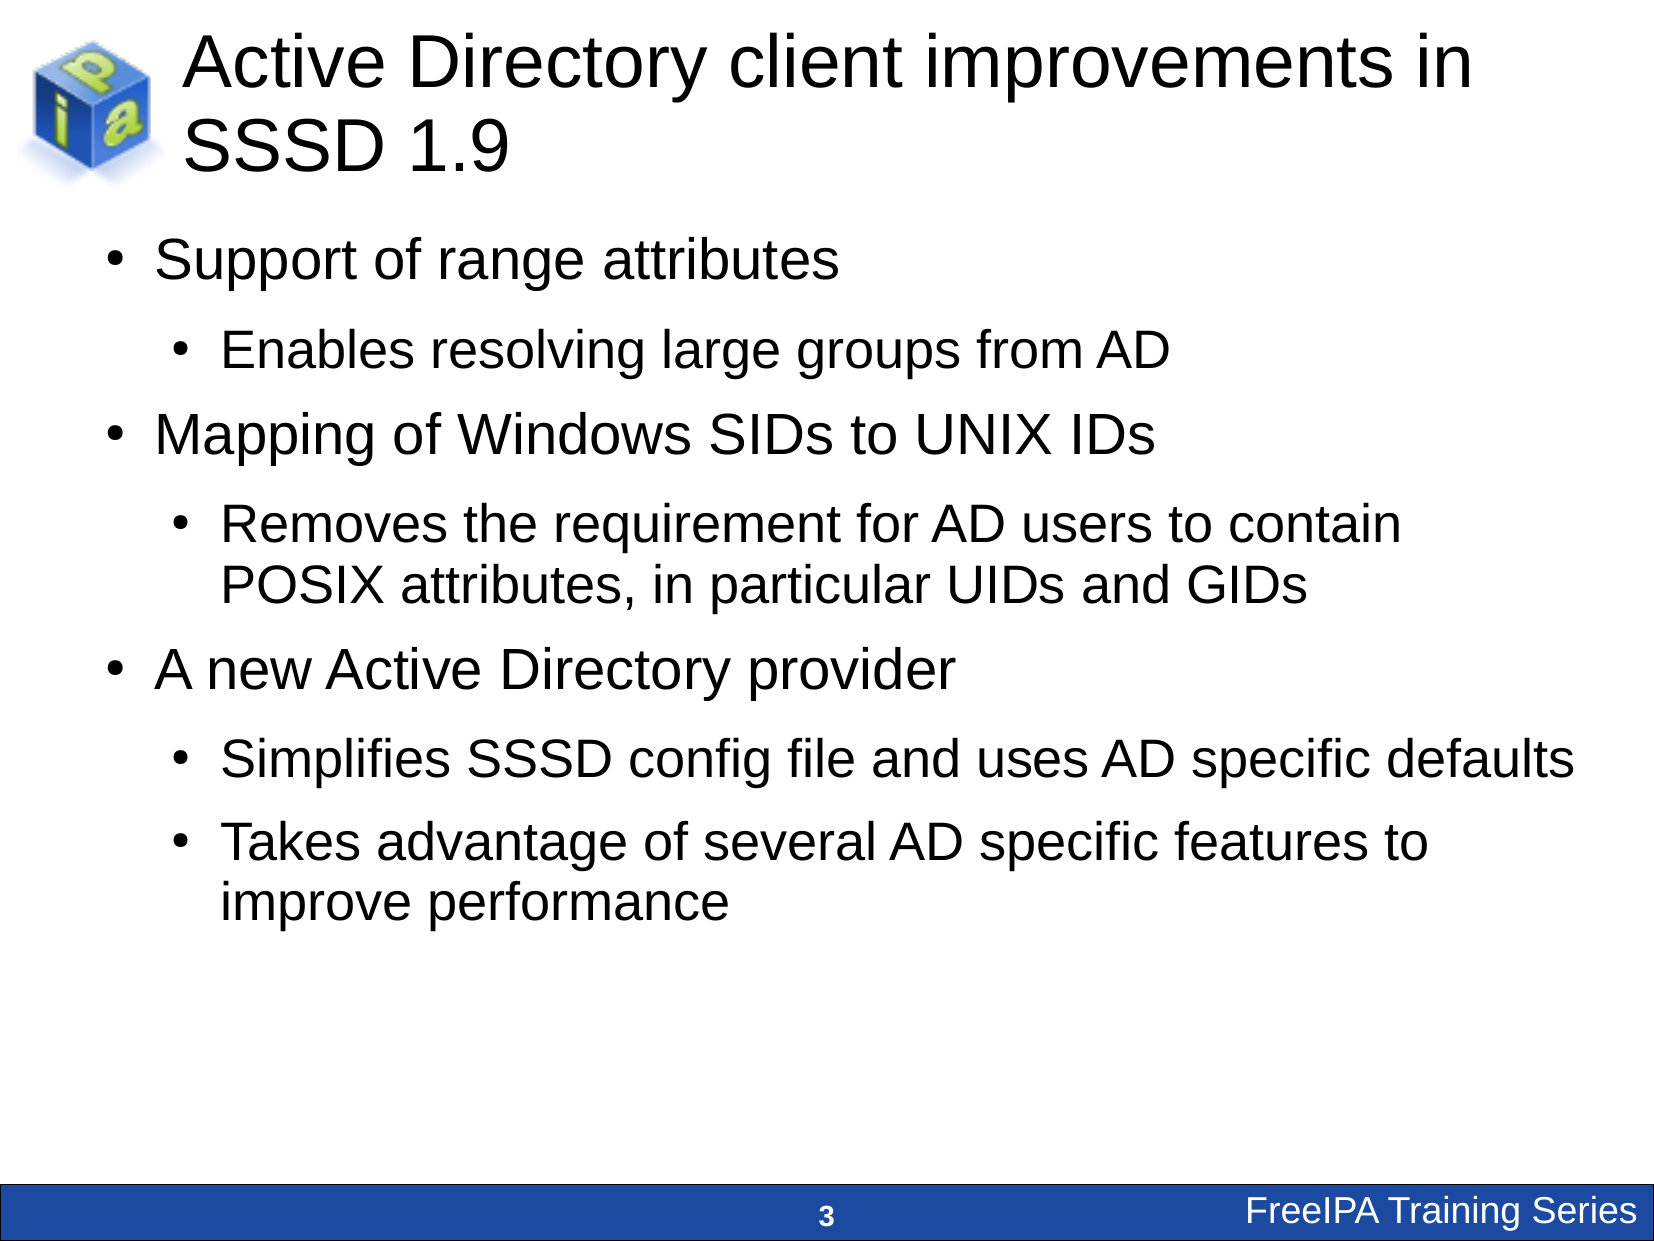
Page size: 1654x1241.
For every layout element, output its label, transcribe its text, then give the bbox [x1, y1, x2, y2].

picture [17, 34, 165, 193]
title Active Directory client improvements in SSSD 1.9 [182, 19, 1579, 188]
list Support of range attributes Enables resolving large groups from AD Mapping of Windows SIDs to UNIX IDs Removes the requirement for AD users to contain POSIX attributes, in particular UIDs and GIDs A new Active Directory provider Simplifies SSSD config file and uses AD specific defaults Takes advantage of several AD specific features to improve performance [88, 227, 1577, 995]
